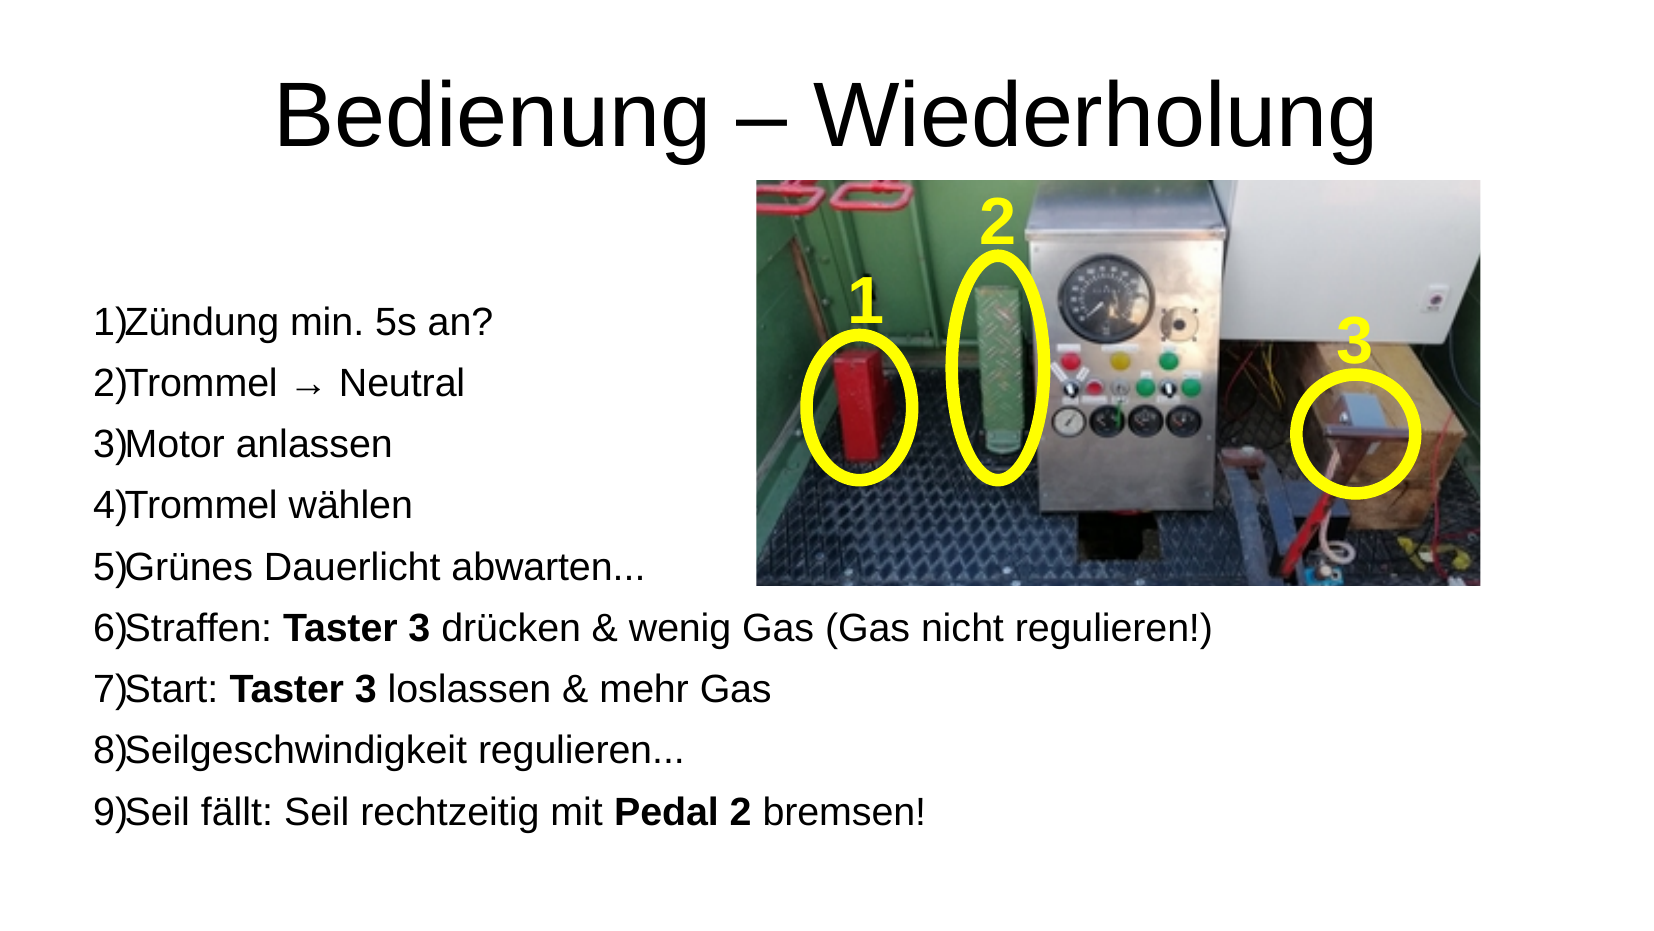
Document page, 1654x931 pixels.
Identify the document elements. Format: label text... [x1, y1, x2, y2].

picture [756, 180, 1481, 586]
text_box 1 [832, 256, 913, 346]
title Bedienung – Wiederholung [82, 37, 1571, 193]
text_box 3 [1321, 295, 1401, 385]
picture [958, 267, 1037, 473]
text_box 2 [964, 176, 1045, 267]
list Zündung min. 5s an? Trommel → Neutral Motor anlassen Trommel wählen Grünes Dauerlicht abwarten... Straffen: Taster 3 drücken & wenig Gas (Gas nicht regulieren!) Start: Taster 3 loslassen & mehr Gas Seilgeschwindigkeit regulieren... Seil fällt: Seil rechtzeitig mit Pedal 2 bremsen! [82, 300, 1571, 840]
